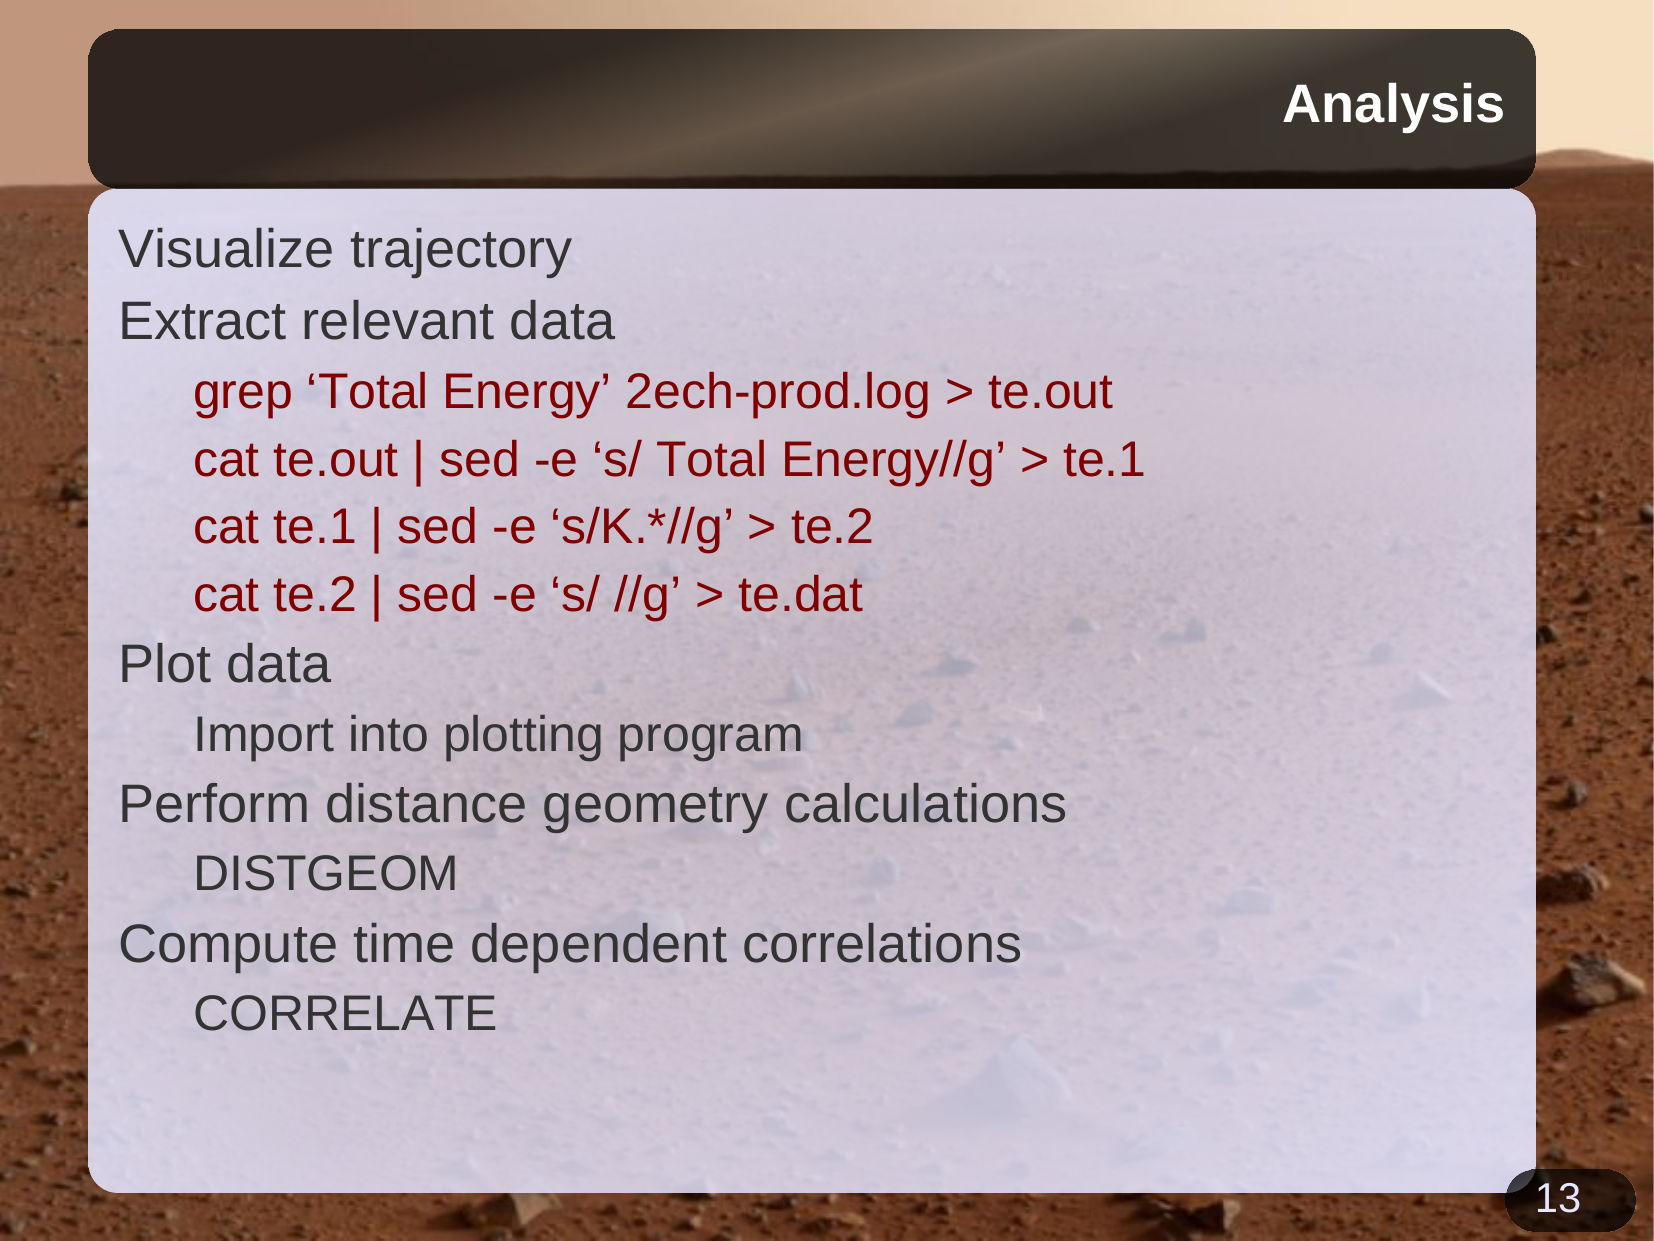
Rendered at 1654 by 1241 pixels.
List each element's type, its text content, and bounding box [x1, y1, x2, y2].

title Analysis [118, 59, 1506, 148]
list Visualize trajectory Extract relevant data grep ‘Total Energy’ 2ech-prod.log > te.out cat te.out | sed -e ‘s/ Total Energy//g’ > te.1 cat te.1 | sed -e ‘s/K.*//g’ > te.2 cat te.2 | sed -e ‘s/ //g’ > te.dat Plot data Import into plotting program Perform distance geometry calculations DISTGEOM Compute time dependent correlations CORRELATE [118, 218, 1477, 1164]
picture [0, 0, 1654, 1241]
